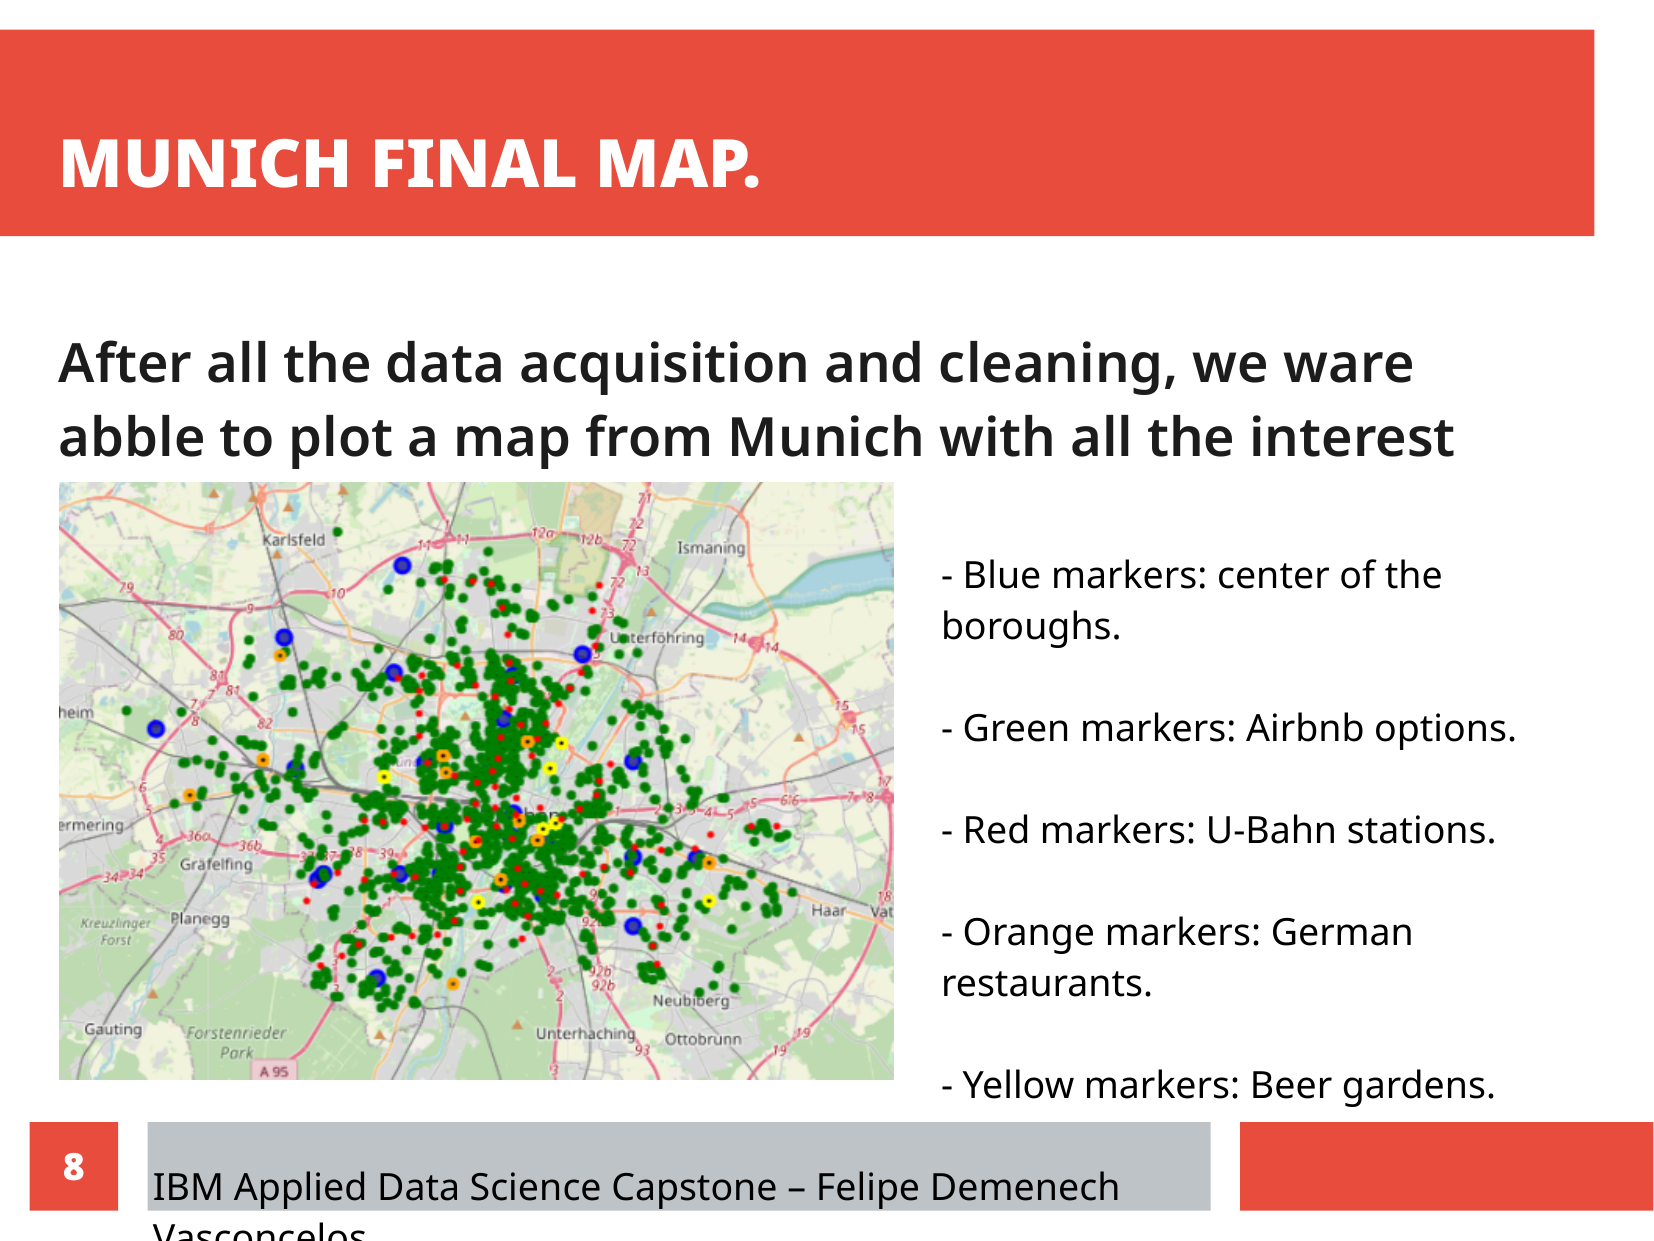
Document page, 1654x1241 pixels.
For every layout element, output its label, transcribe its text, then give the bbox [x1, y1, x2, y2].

list After all the data acquisition and cleaning, we ware abble to plot a map from Munich with all the interest points. [59, 324, 1565, 1093]
picture [59, 482, 894, 1080]
text_box - Blue markers: center of the boroughs. - Green markers: Airbnb options. - Red markers: U-Bahn stations. - Orange markers: German restaurants. - Yellow markers: Beer gardens. [926, 541, 1565, 977]
title MUNICH FINAL MAP. [59, 59, 1595, 207]
text_box IBM Applied Data Science Capstone – Felipe Demenech Vasconcelos. [138, 1152, 1235, 1241]
